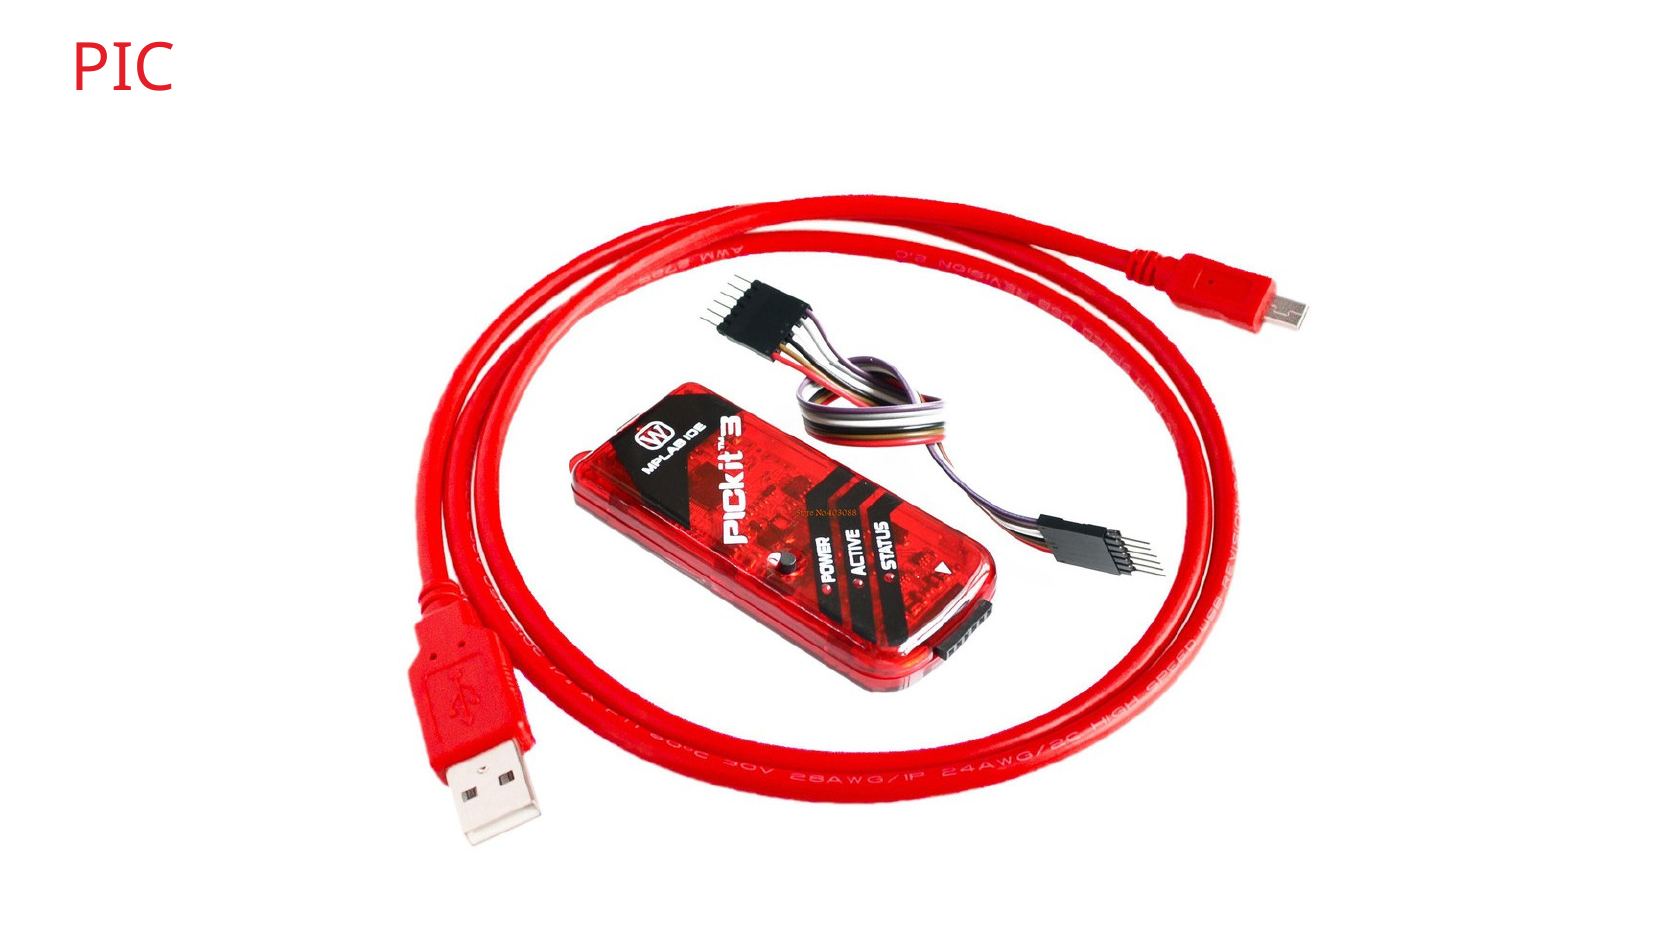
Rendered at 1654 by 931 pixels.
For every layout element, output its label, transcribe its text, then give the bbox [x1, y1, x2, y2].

title PIC [70, 11, 1347, 118]
picture [336, 156, 1318, 879]
